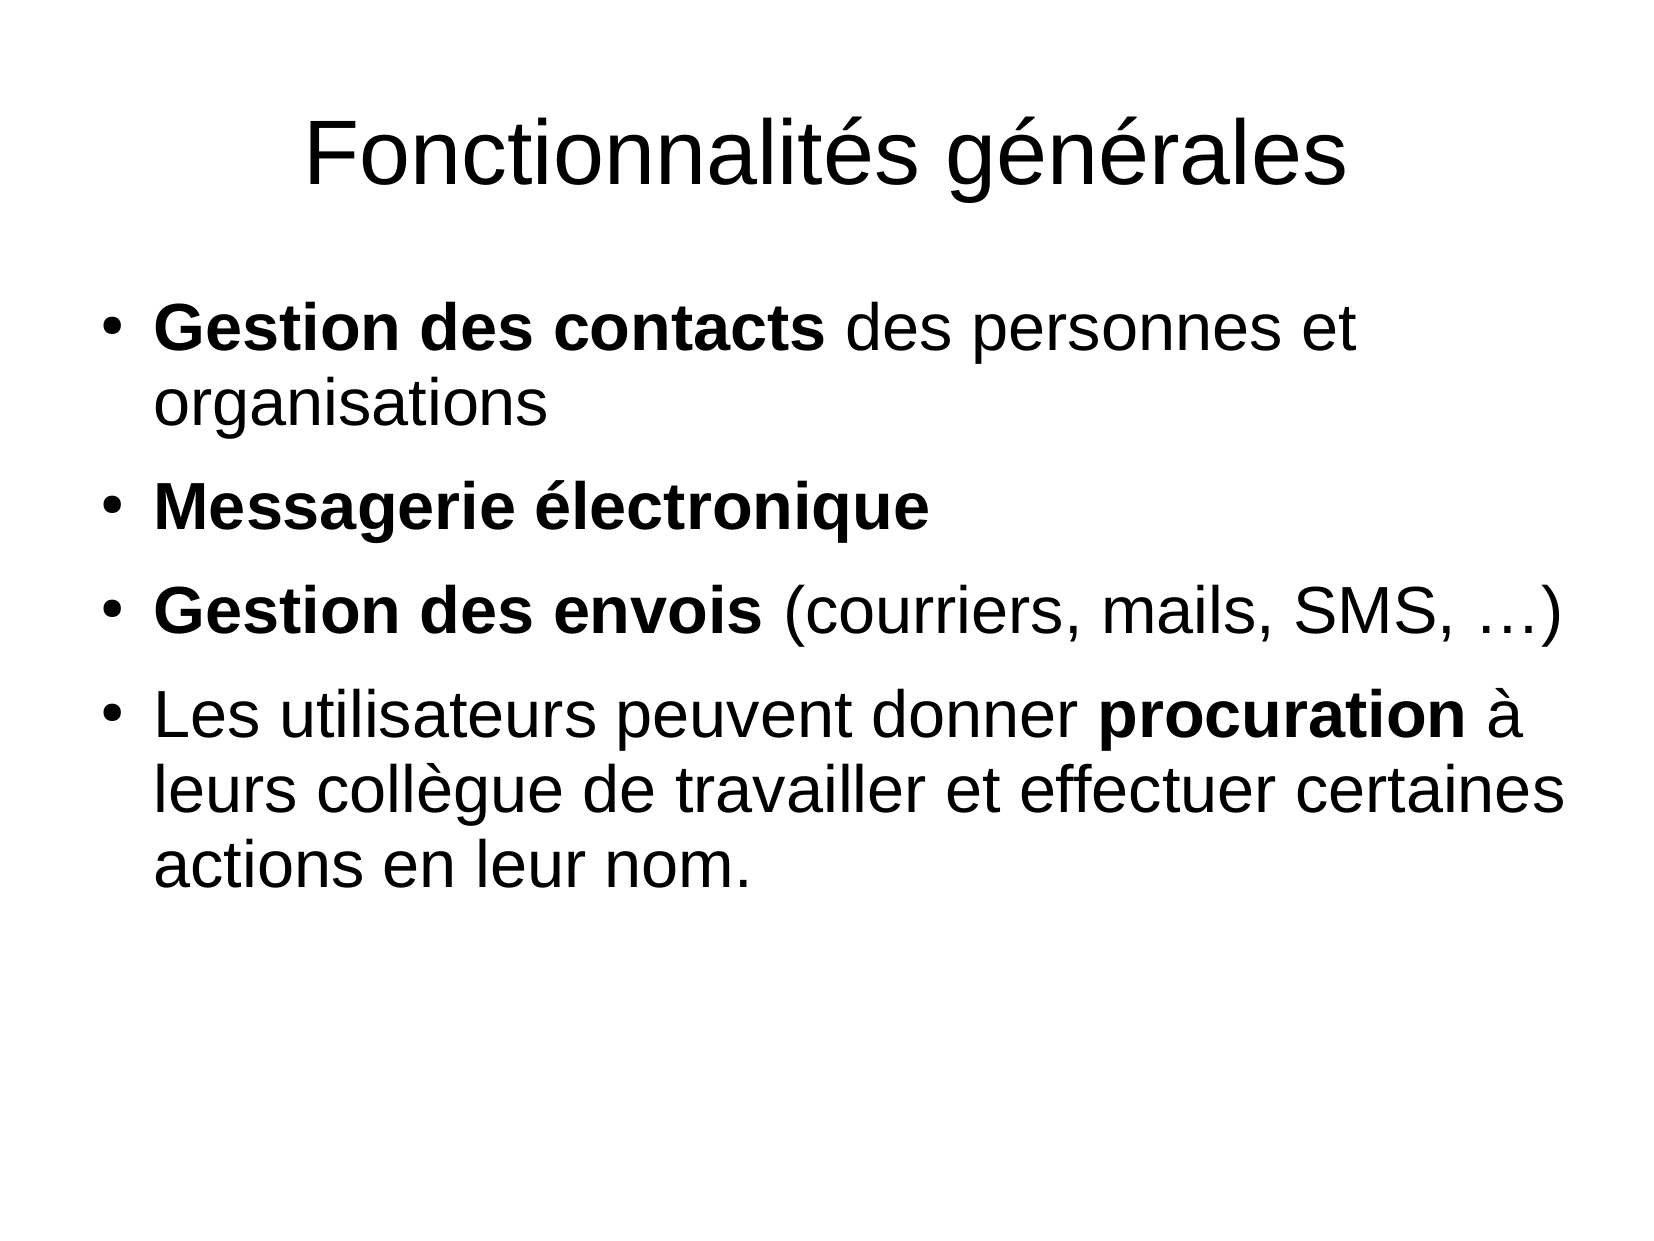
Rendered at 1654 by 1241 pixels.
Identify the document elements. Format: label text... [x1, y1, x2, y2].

list Gestion des contacts des personnes et organisations Messagerie électronique Gestion des envois (courriers, mails, SMS, …) Les utilisateurs peuvent donner procuration à leurs collègue de travailler et effectuer certaines actions en leur nom. [82, 290, 1571, 1010]
title Fonctionnalités générales [82, 49, 1571, 257]
